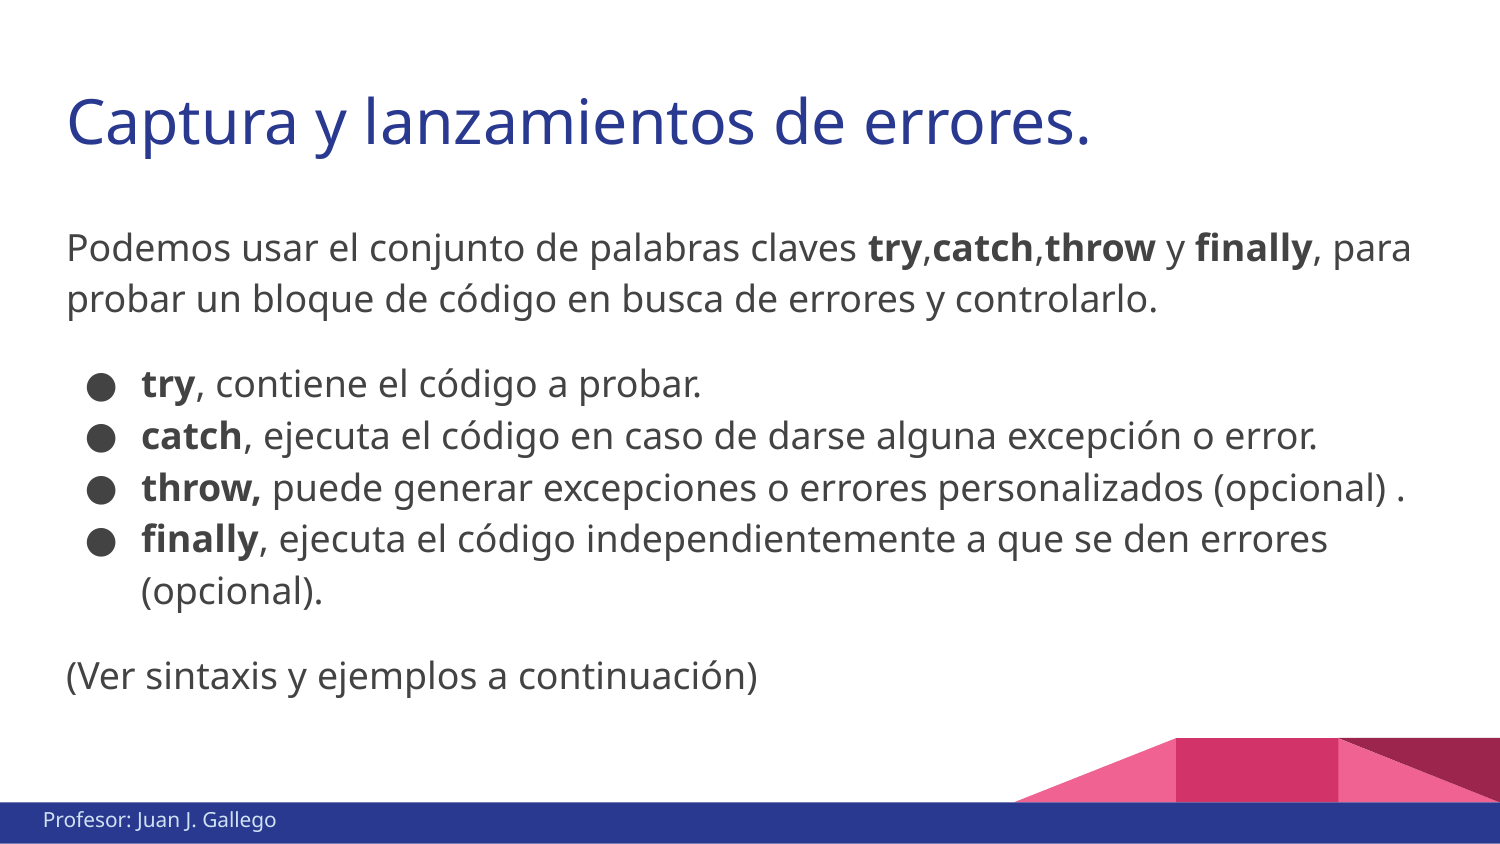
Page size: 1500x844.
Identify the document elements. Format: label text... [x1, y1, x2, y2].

title Captura y lanzamientos de errores. [51, 67, 1449, 167]
list Podemos usar el conjunto de palabras claves try,catch,throw y finally, para probar un bloque de código en busca de errores y controlarlo. try, contiene el código a probar. catch, ejecuta el código en caso de darse alguna excepción o error. throw, puede generar excepciones o errores personalizados (opcional) . finally, ejecuta el código independientemente a que se den errores (opcional). (Ver sintaxis y ejemplos a continuación) [51, 201, 1449, 750]
